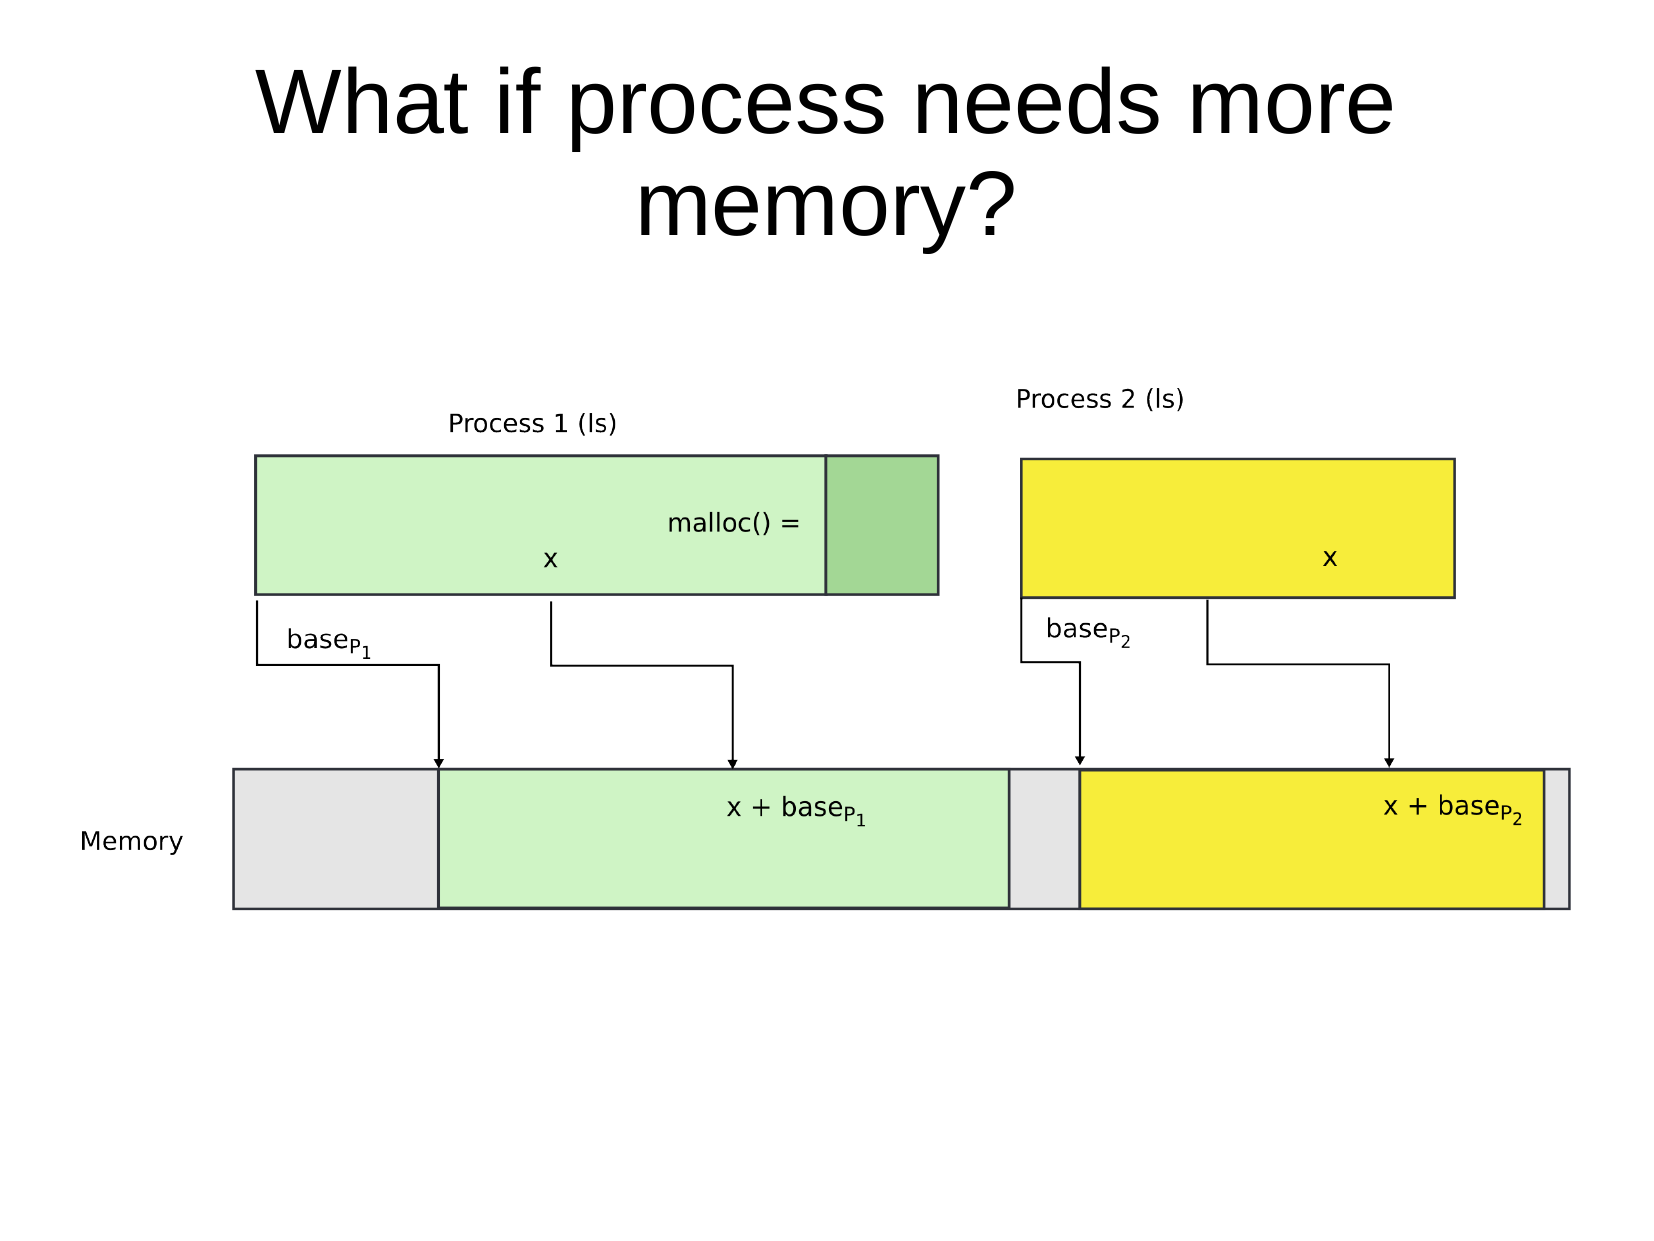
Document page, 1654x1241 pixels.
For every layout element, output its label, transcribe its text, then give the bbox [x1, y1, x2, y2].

title What if process needs more memory? [82, 49, 1571, 257]
picture [82, 388, 1571, 911]
